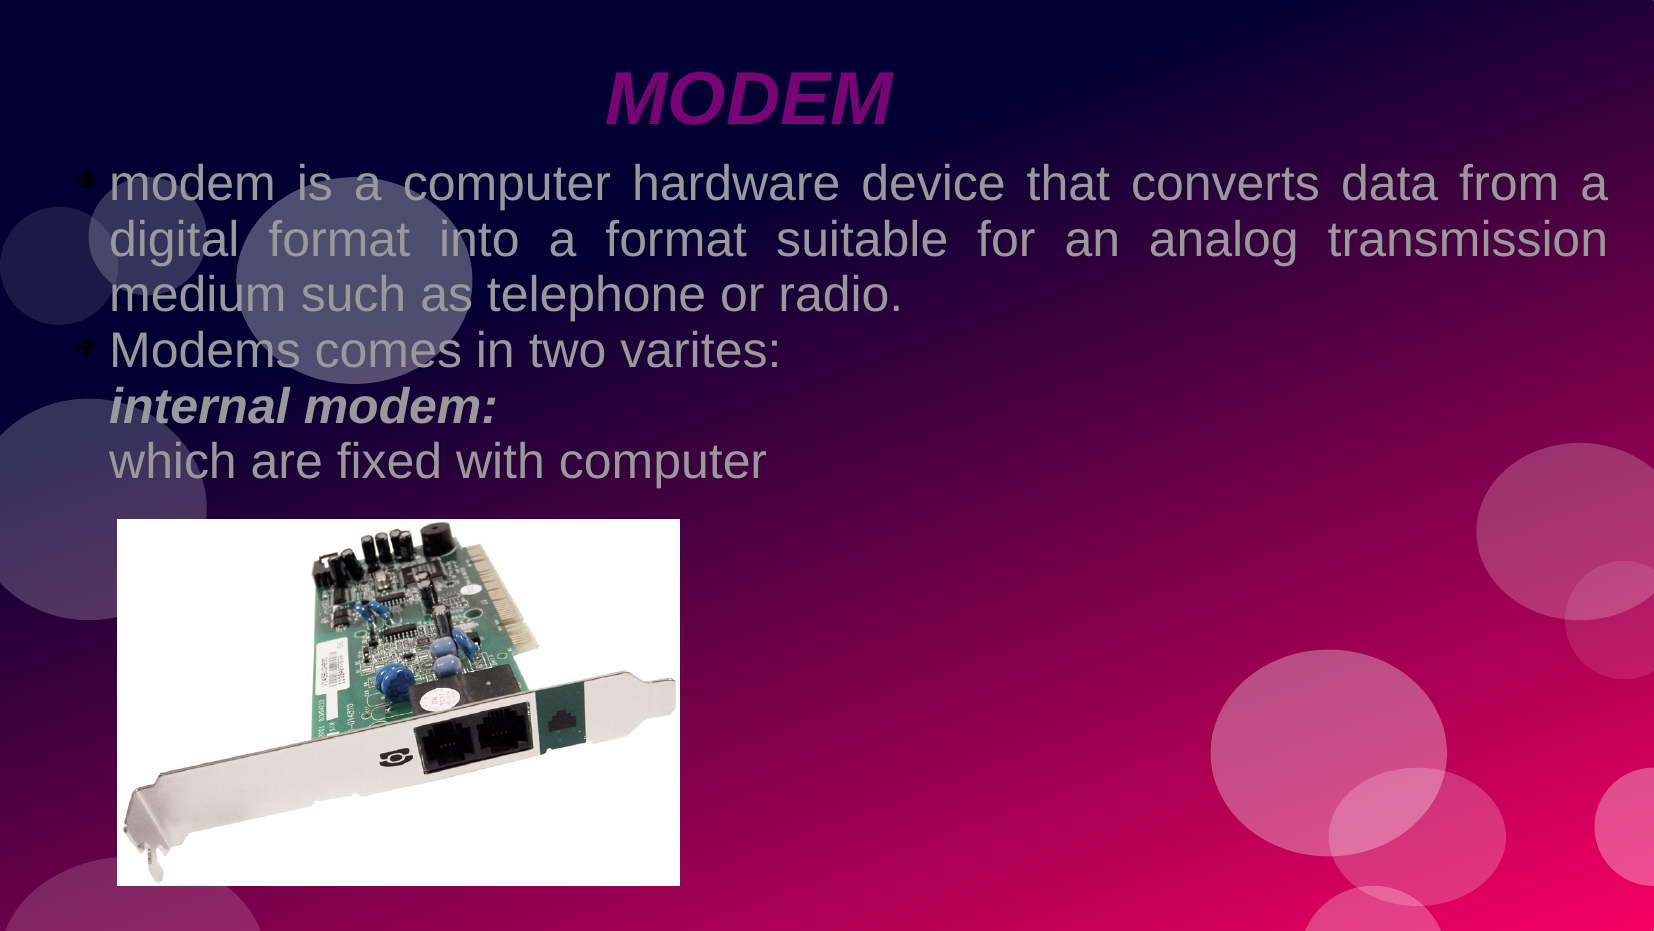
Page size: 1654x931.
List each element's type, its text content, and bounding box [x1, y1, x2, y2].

text_box modem is a computer hardware device that converts data from a digital format into a format suitable for an analog transmission medium such as telephone or radio. Modems comes in two varites: internal modem: which are fixed with computer [59, 147, 1625, 730]
picture [117, 519, 680, 886]
text_box MODEM [590, 48, 1418, 147]
